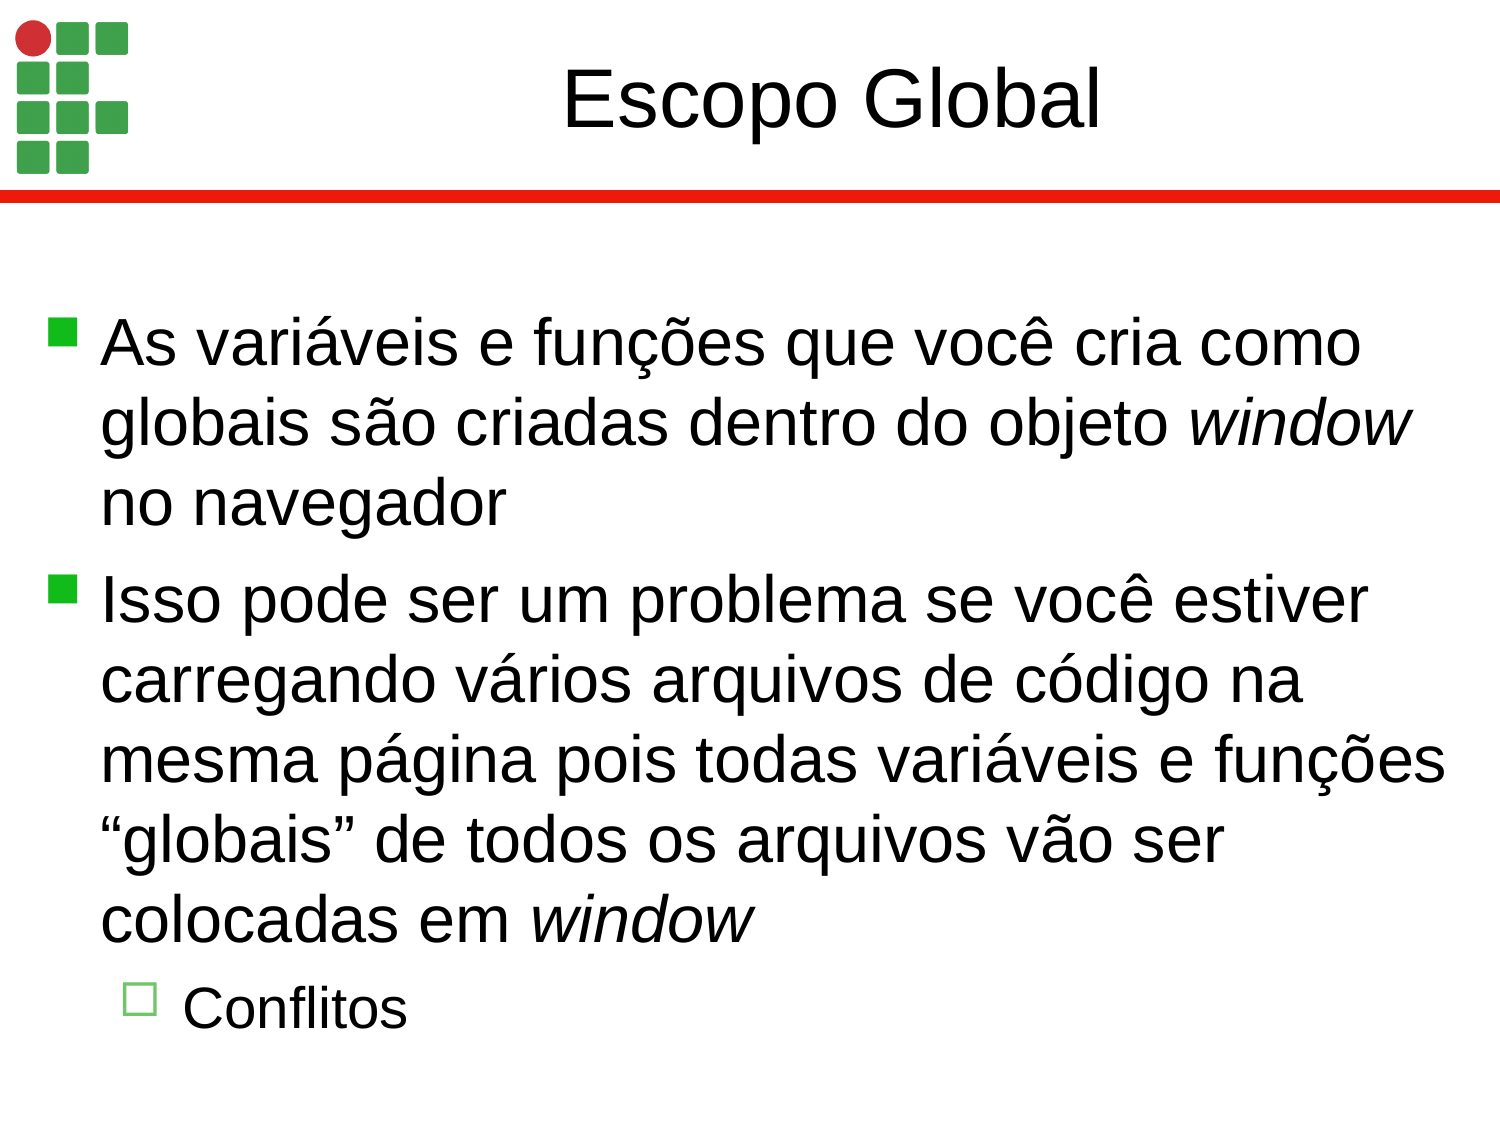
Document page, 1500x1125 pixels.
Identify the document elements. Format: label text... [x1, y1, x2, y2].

picture [14, 16, 130, 178]
list As variáveis e funções que você cria como globais são criadas dentro do objeto window no navegador Isso pode ser um problema se você estiver carregando vários arquivos de código na mesma página pois todas variáveis e funções “globais” de todos os arquivos vão ser colocadas em window Conflitos [29, 207, 1471, 1087]
title Escopo Global [165, 0, 1500, 202]
